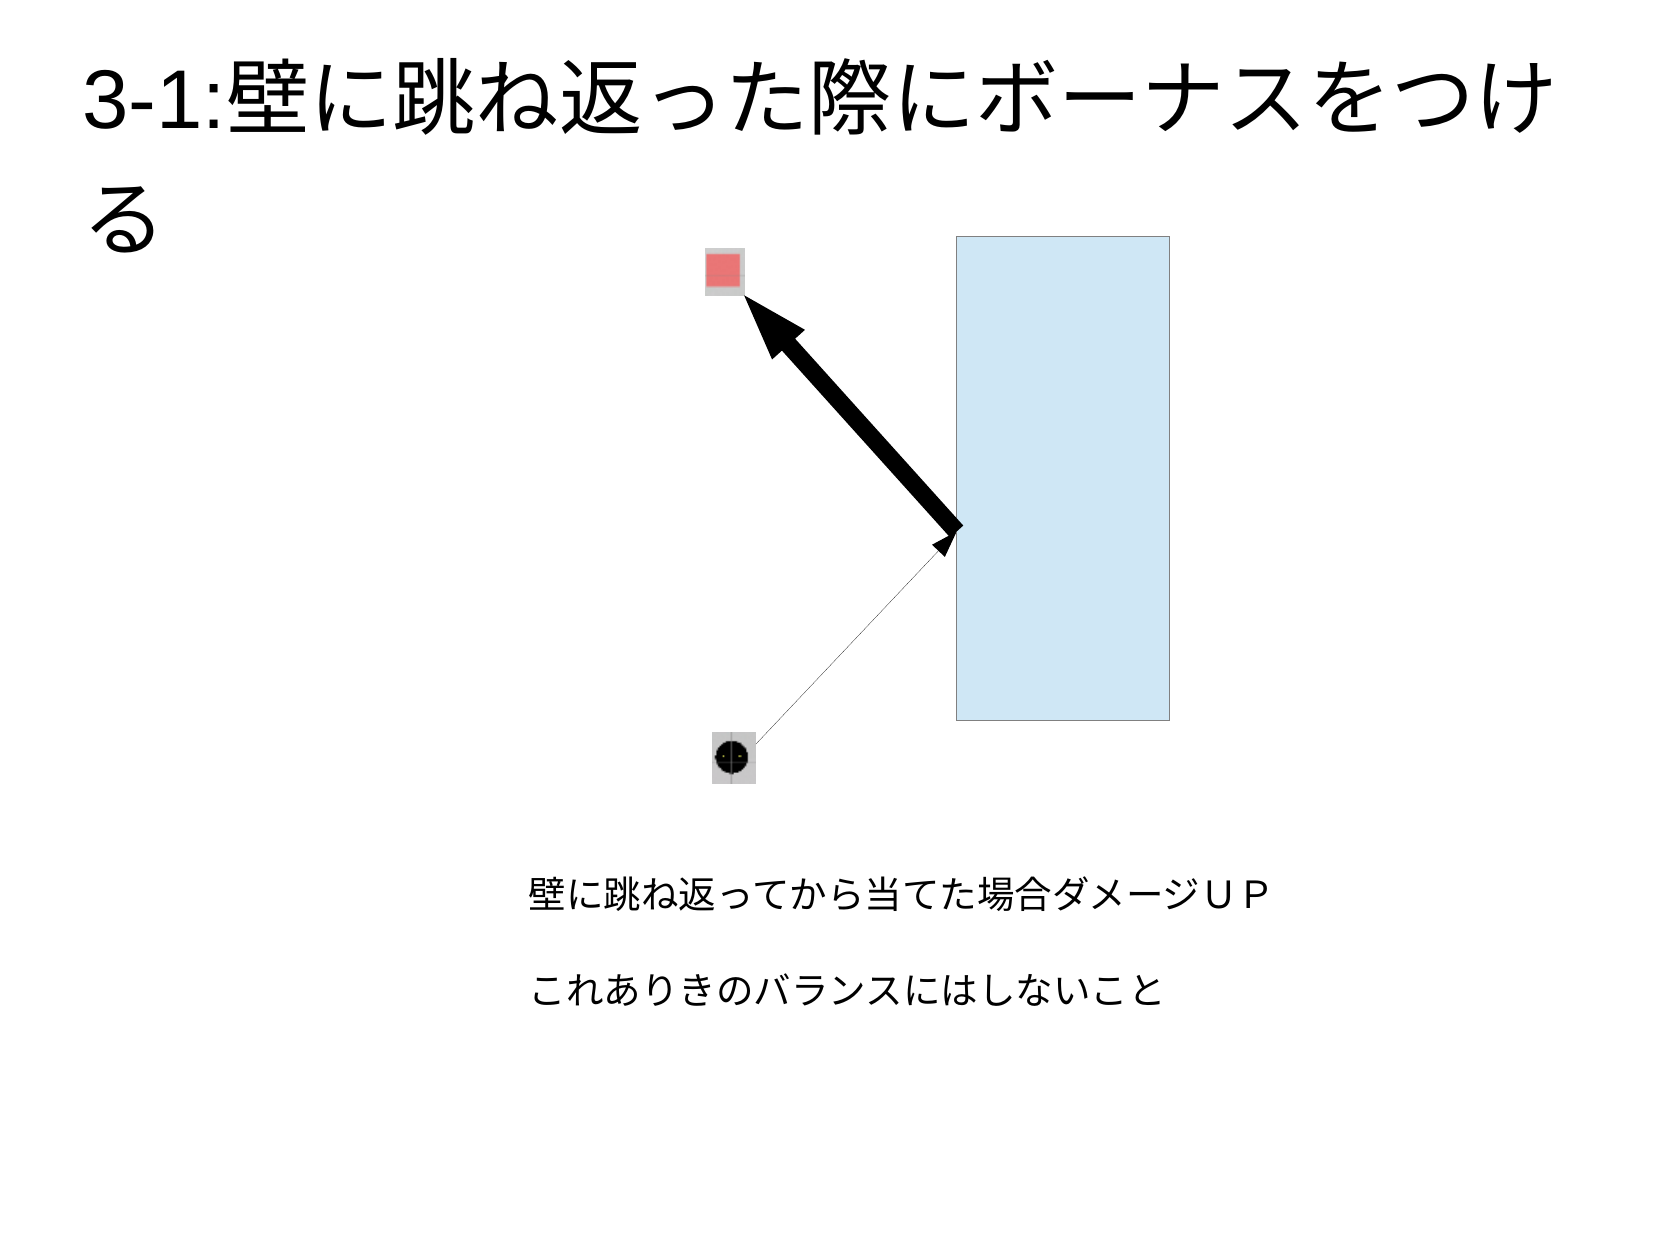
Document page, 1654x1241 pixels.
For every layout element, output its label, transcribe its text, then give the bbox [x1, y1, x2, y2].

text_box 壁に跳ね返ってから当てた場合ダメージＵＰ これありきのバランスにはしないこと [514, 857, 1229, 985]
title 3-1:壁に跳ね返った際にボーナスをつける [82, 49, 1571, 257]
picture [705, 248, 745, 296]
picture [712, 732, 756, 784]
text_box [956, 236, 1170, 721]
